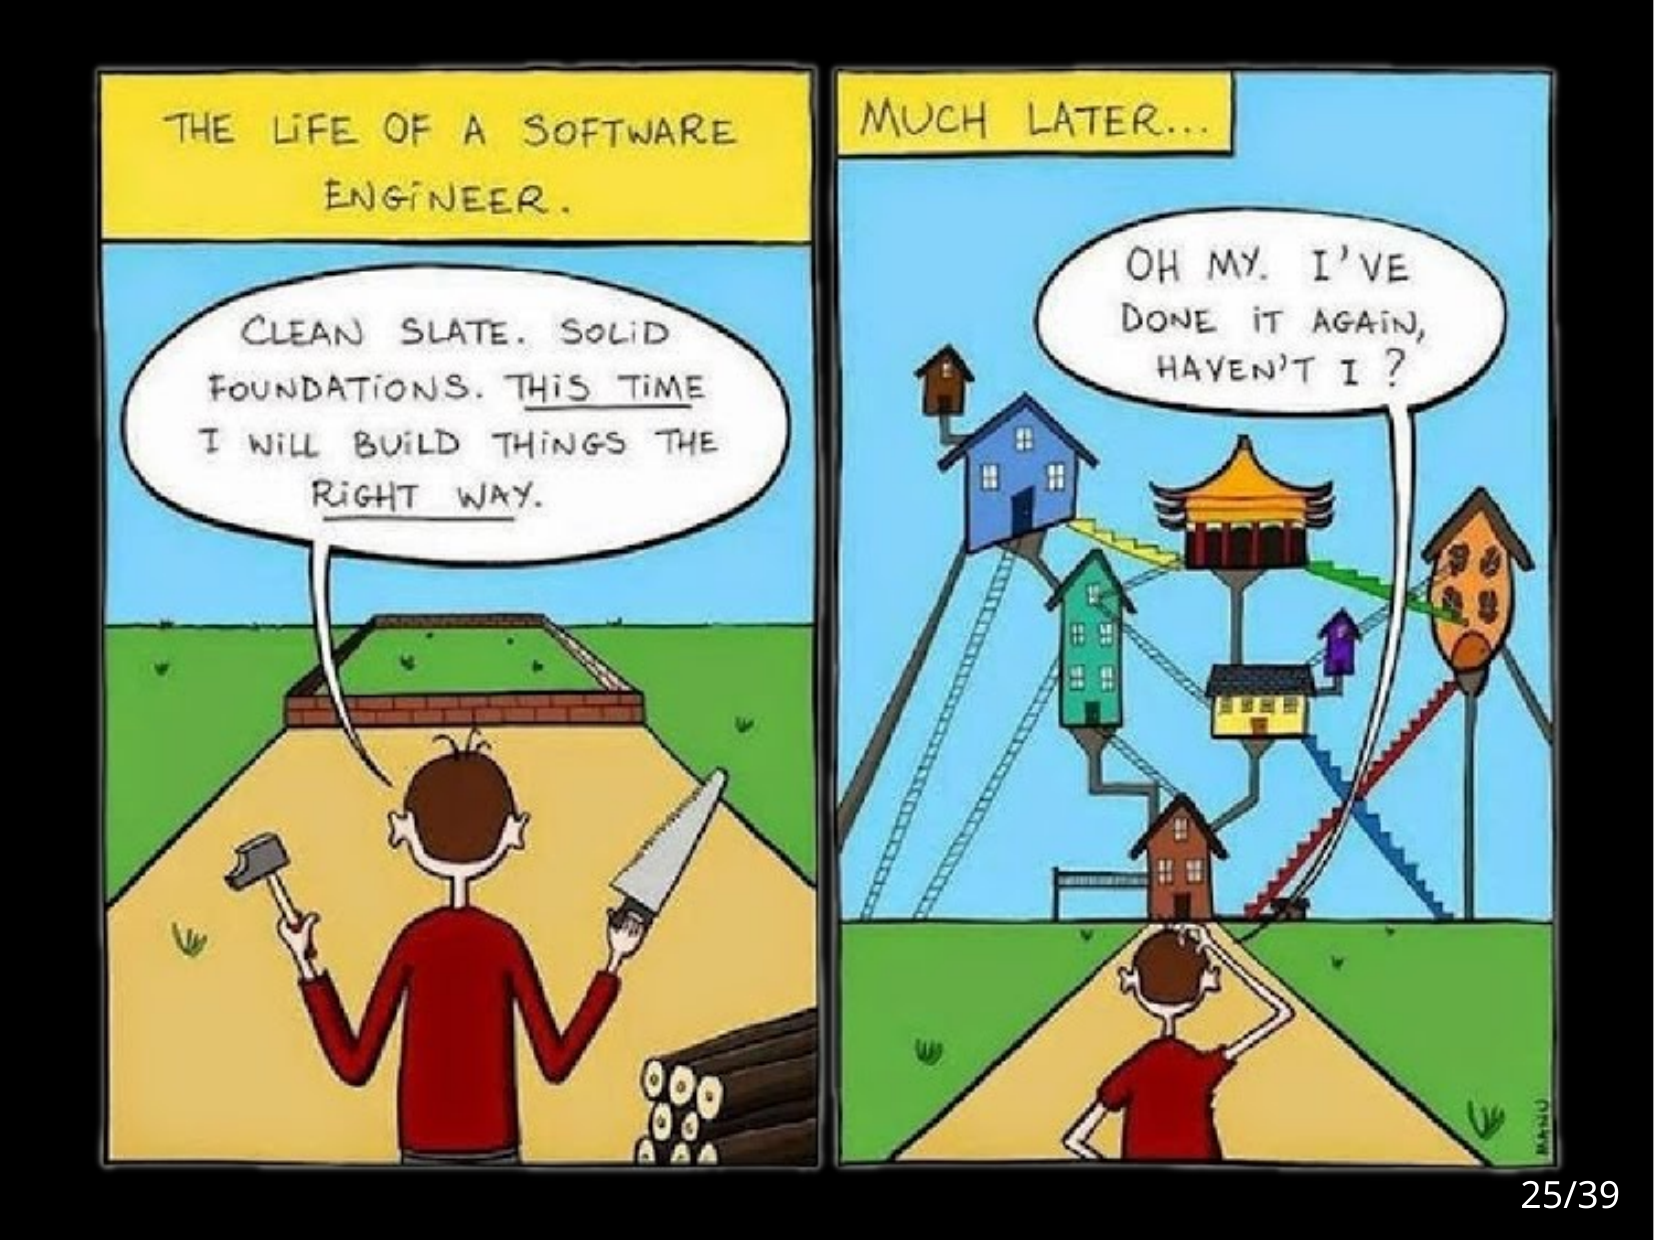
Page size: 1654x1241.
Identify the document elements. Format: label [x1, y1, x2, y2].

picture [82, 58, 1571, 1182]
